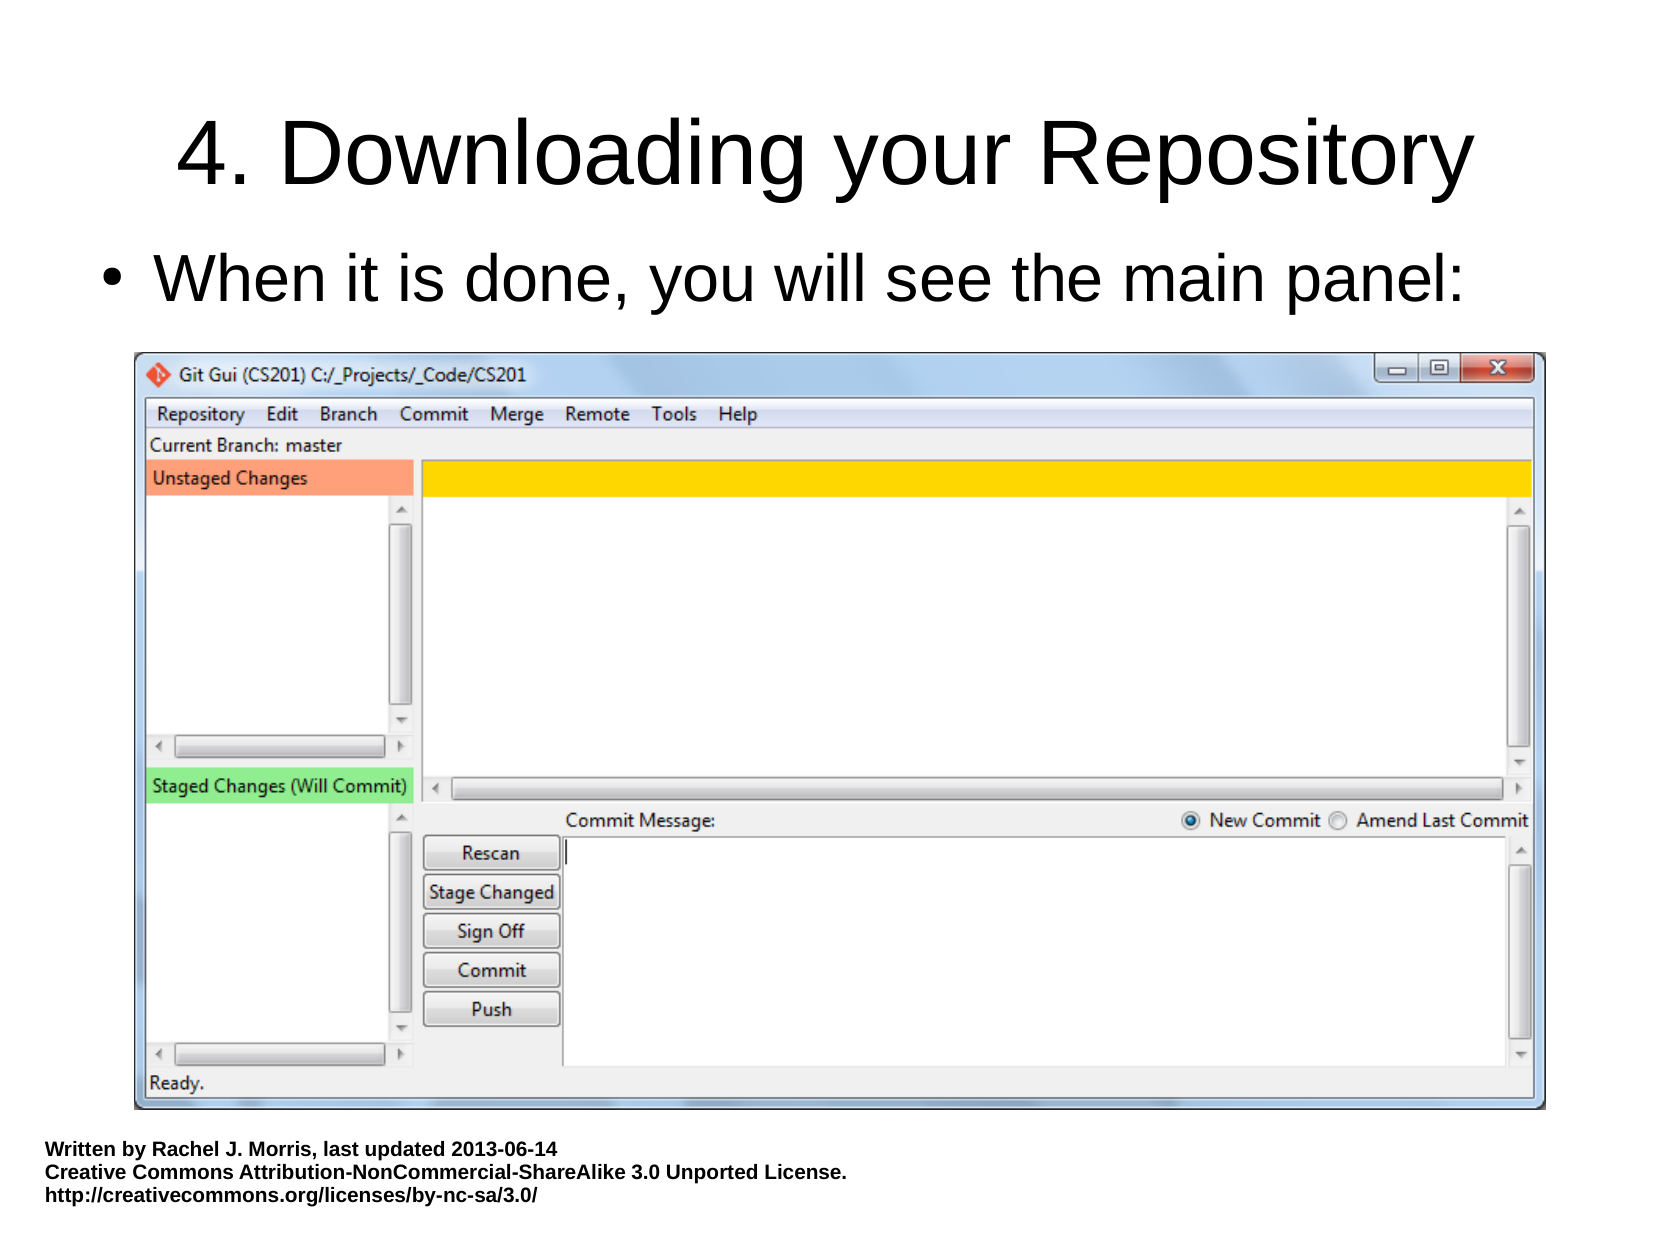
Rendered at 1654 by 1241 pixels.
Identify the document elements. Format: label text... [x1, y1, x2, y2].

picture [134, 352, 1546, 1111]
list When it is done, you will see the main panel: [82, 240, 1538, 961]
title 4. Downloading your Repository [82, 49, 1571, 257]
